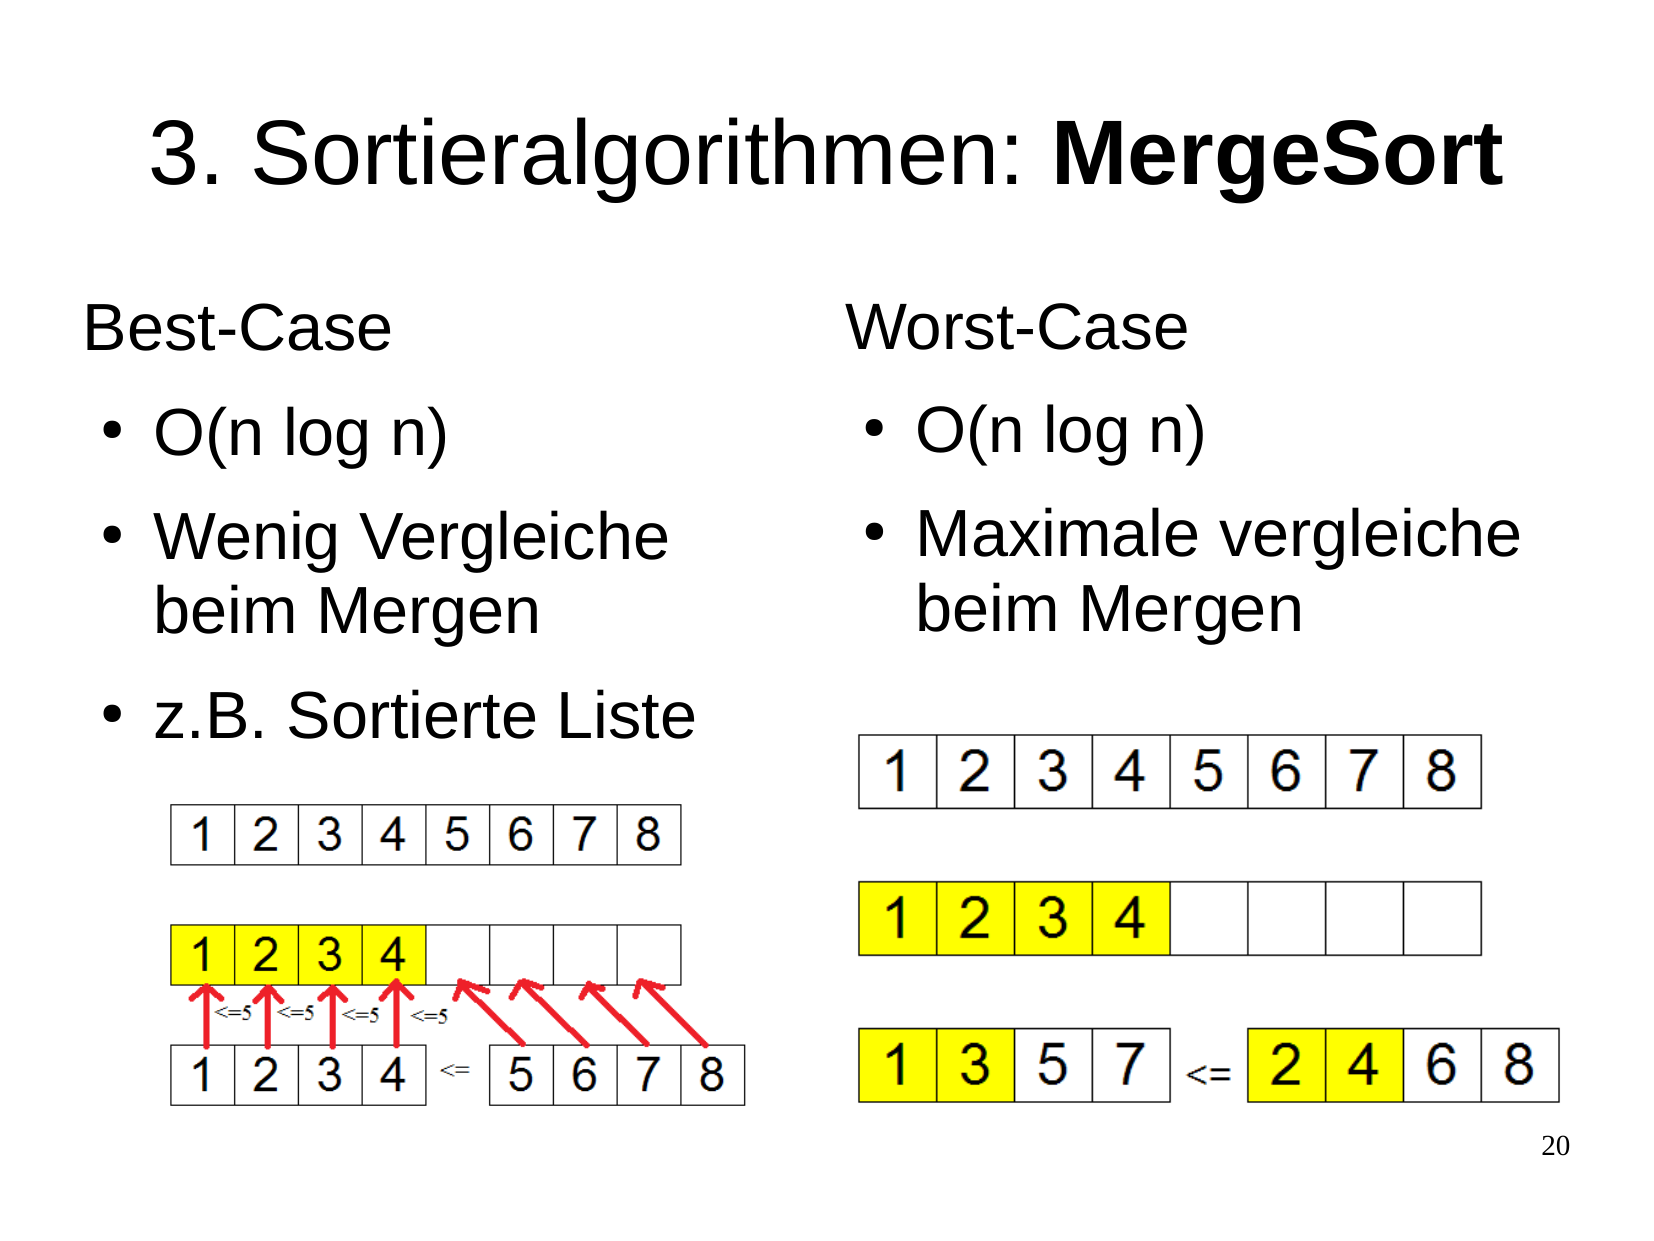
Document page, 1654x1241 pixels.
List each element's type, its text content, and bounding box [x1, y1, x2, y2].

list Worst-Case O(n log n) Maximale vergleiche beim Mergen [845, 290, 1572, 681]
list Best-Case O(n log n) Wenig Vergleiche beim Mergen z.B. Sortierte Liste [82, 290, 809, 753]
picture [845, 733, 1572, 1112]
title 3. Sortieralgorithmen: MergeSort [82, 49, 1571, 257]
picture [76, 765, 803, 1144]
